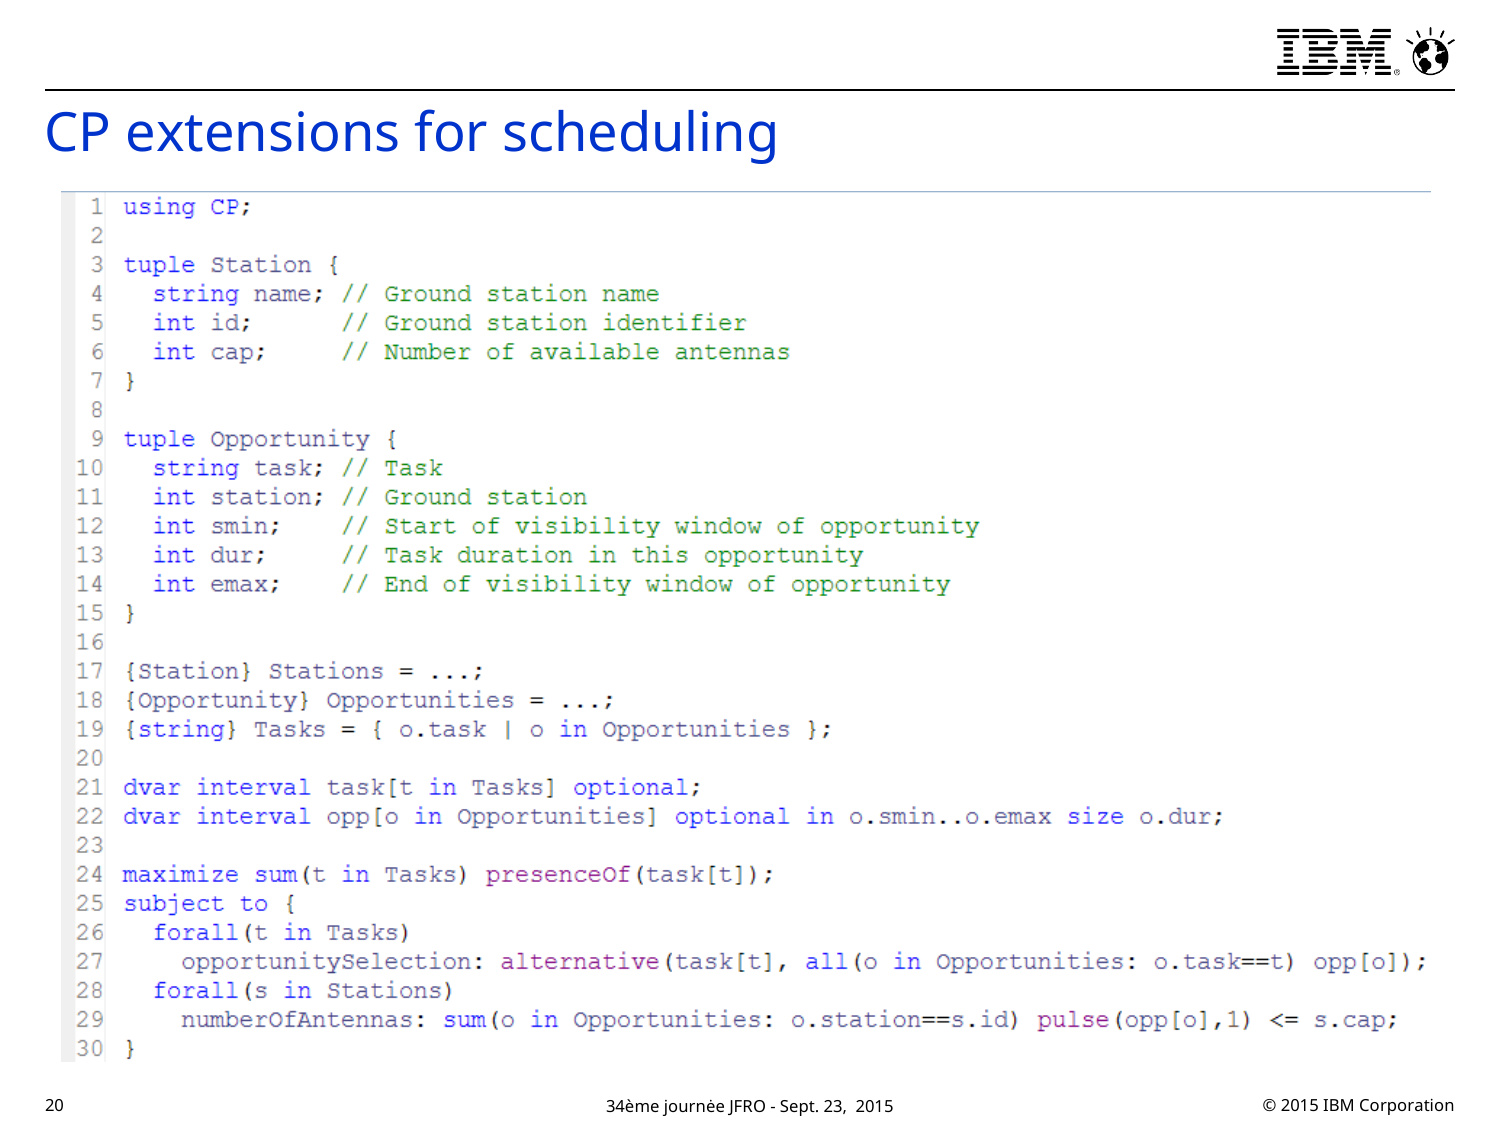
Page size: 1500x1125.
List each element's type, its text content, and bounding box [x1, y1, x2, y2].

picture [1260, 10, 1468, 90]
picture [61, 191, 1431, 1062]
title CP extensions for scheduling [29, 97, 1455, 203]
